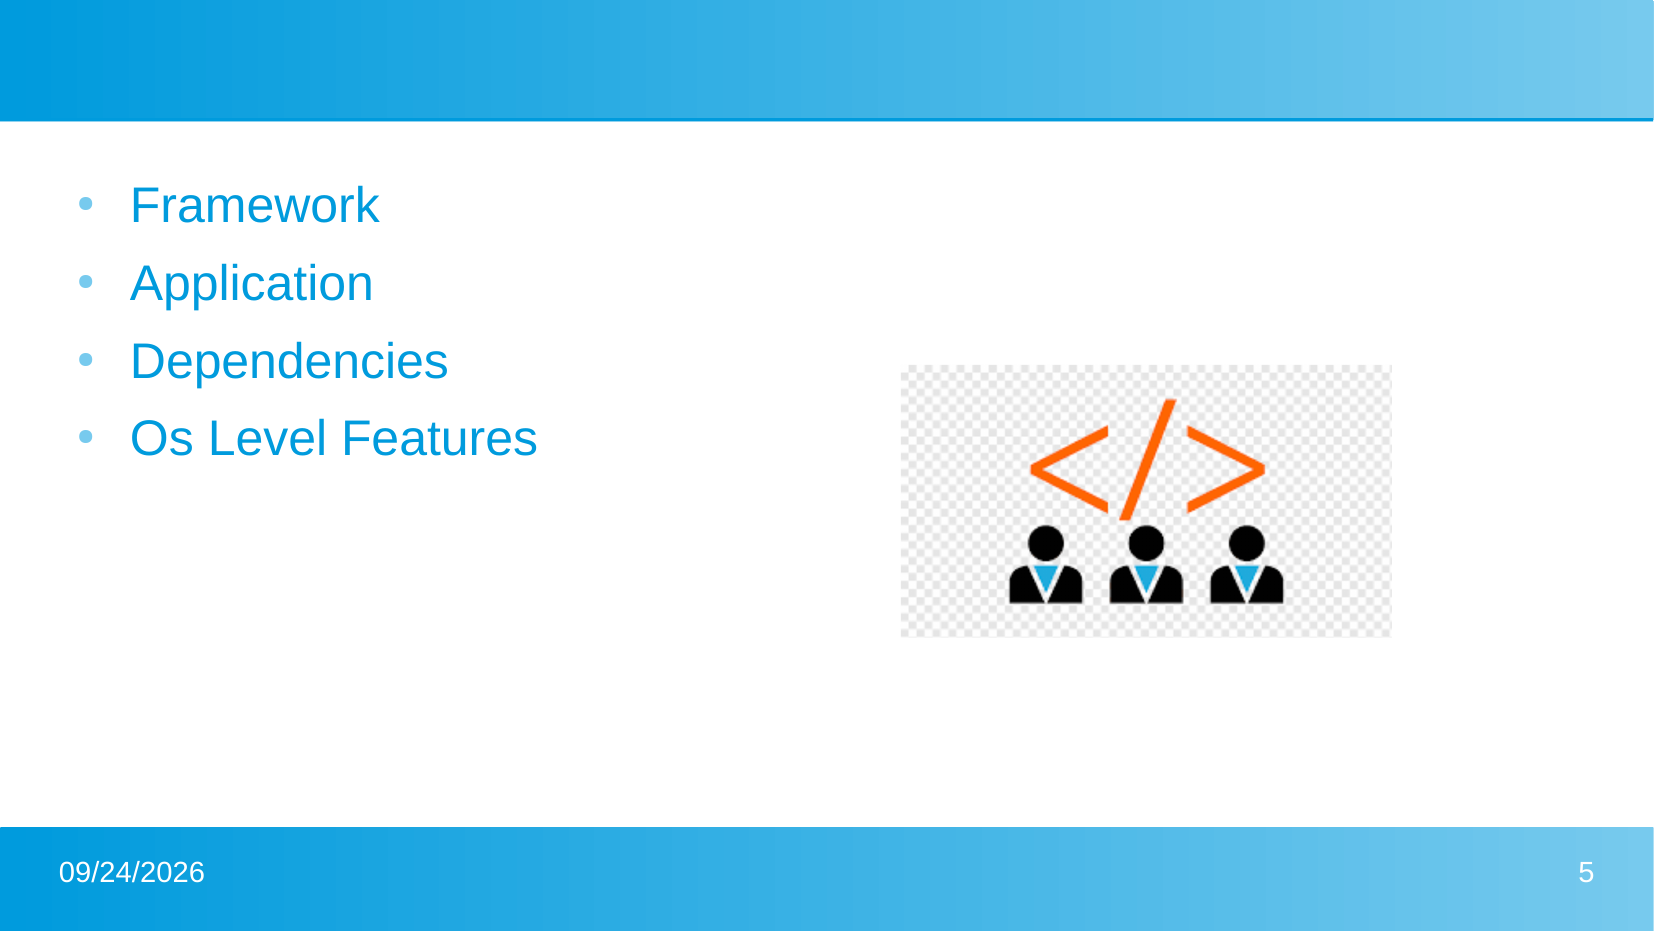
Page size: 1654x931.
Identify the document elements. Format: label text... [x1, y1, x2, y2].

picture [900, 364, 1392, 638]
list Framework Application Dependencies Os Level Features [59, 177, 1595, 768]
